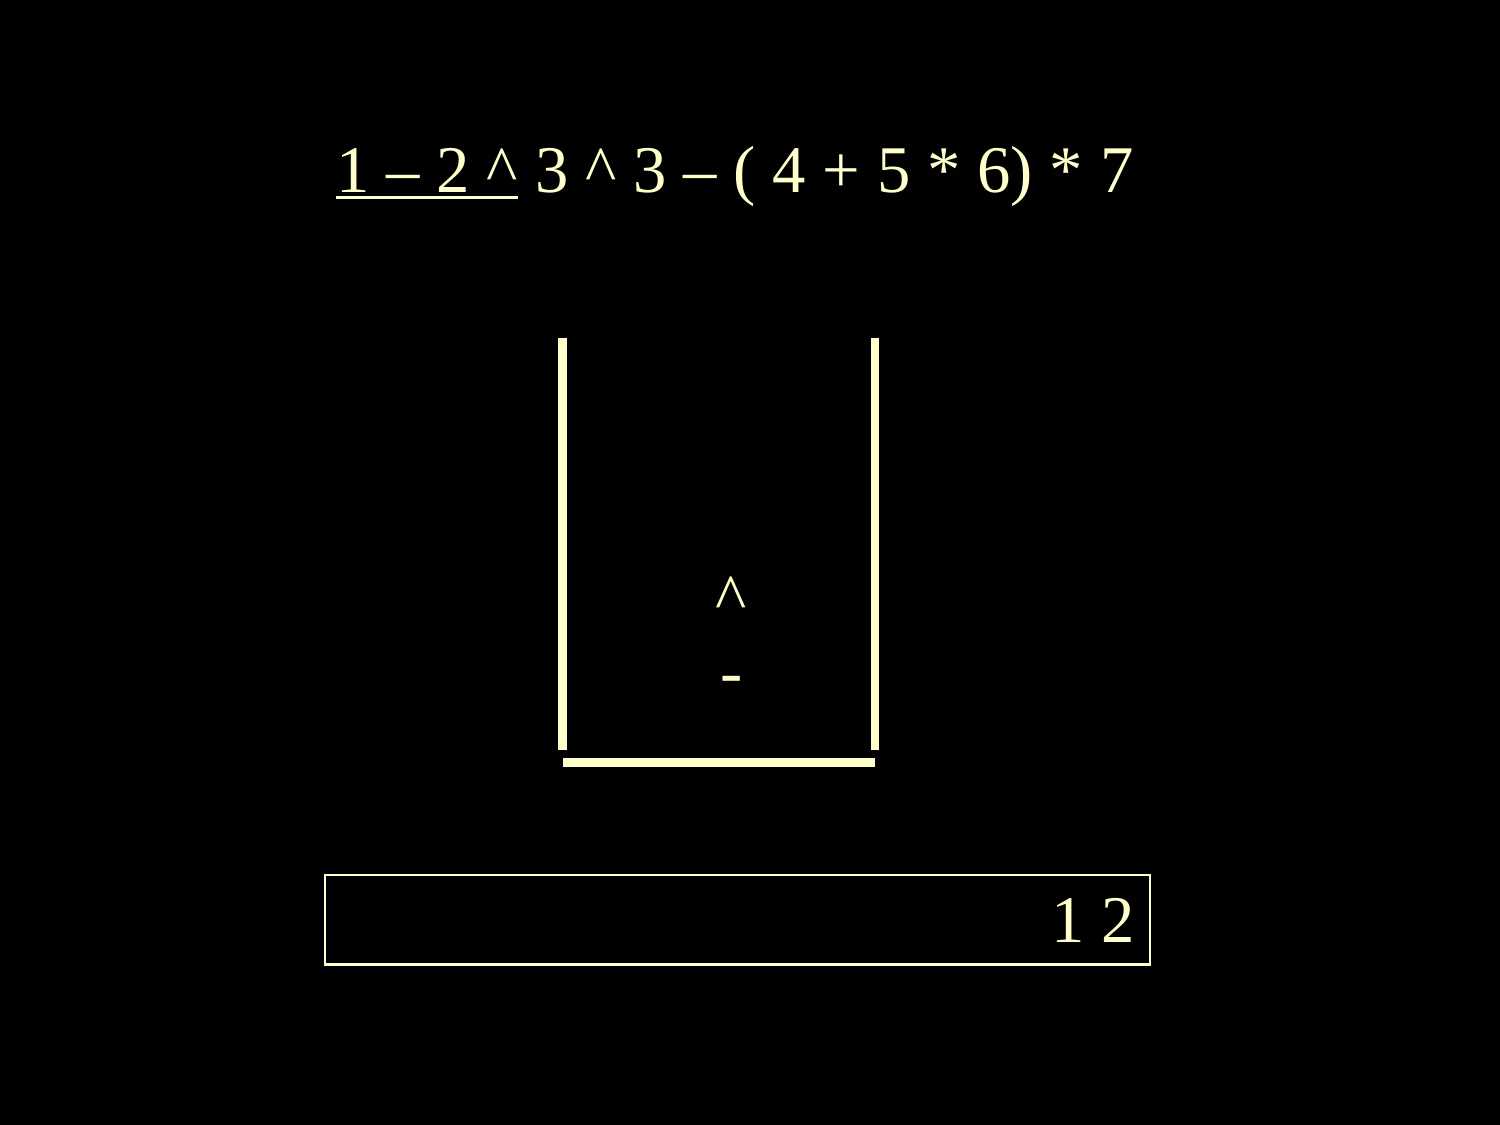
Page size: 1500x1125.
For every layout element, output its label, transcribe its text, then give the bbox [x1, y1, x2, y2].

text_box 1 2 [325, 874, 1150, 965]
text_box ^ - [624, 349, 838, 717]
text_box 1 – 2 ^ 3 ^ 3 – ( 4 + 5 * 6) * 7 [321, 124, 1238, 215]
